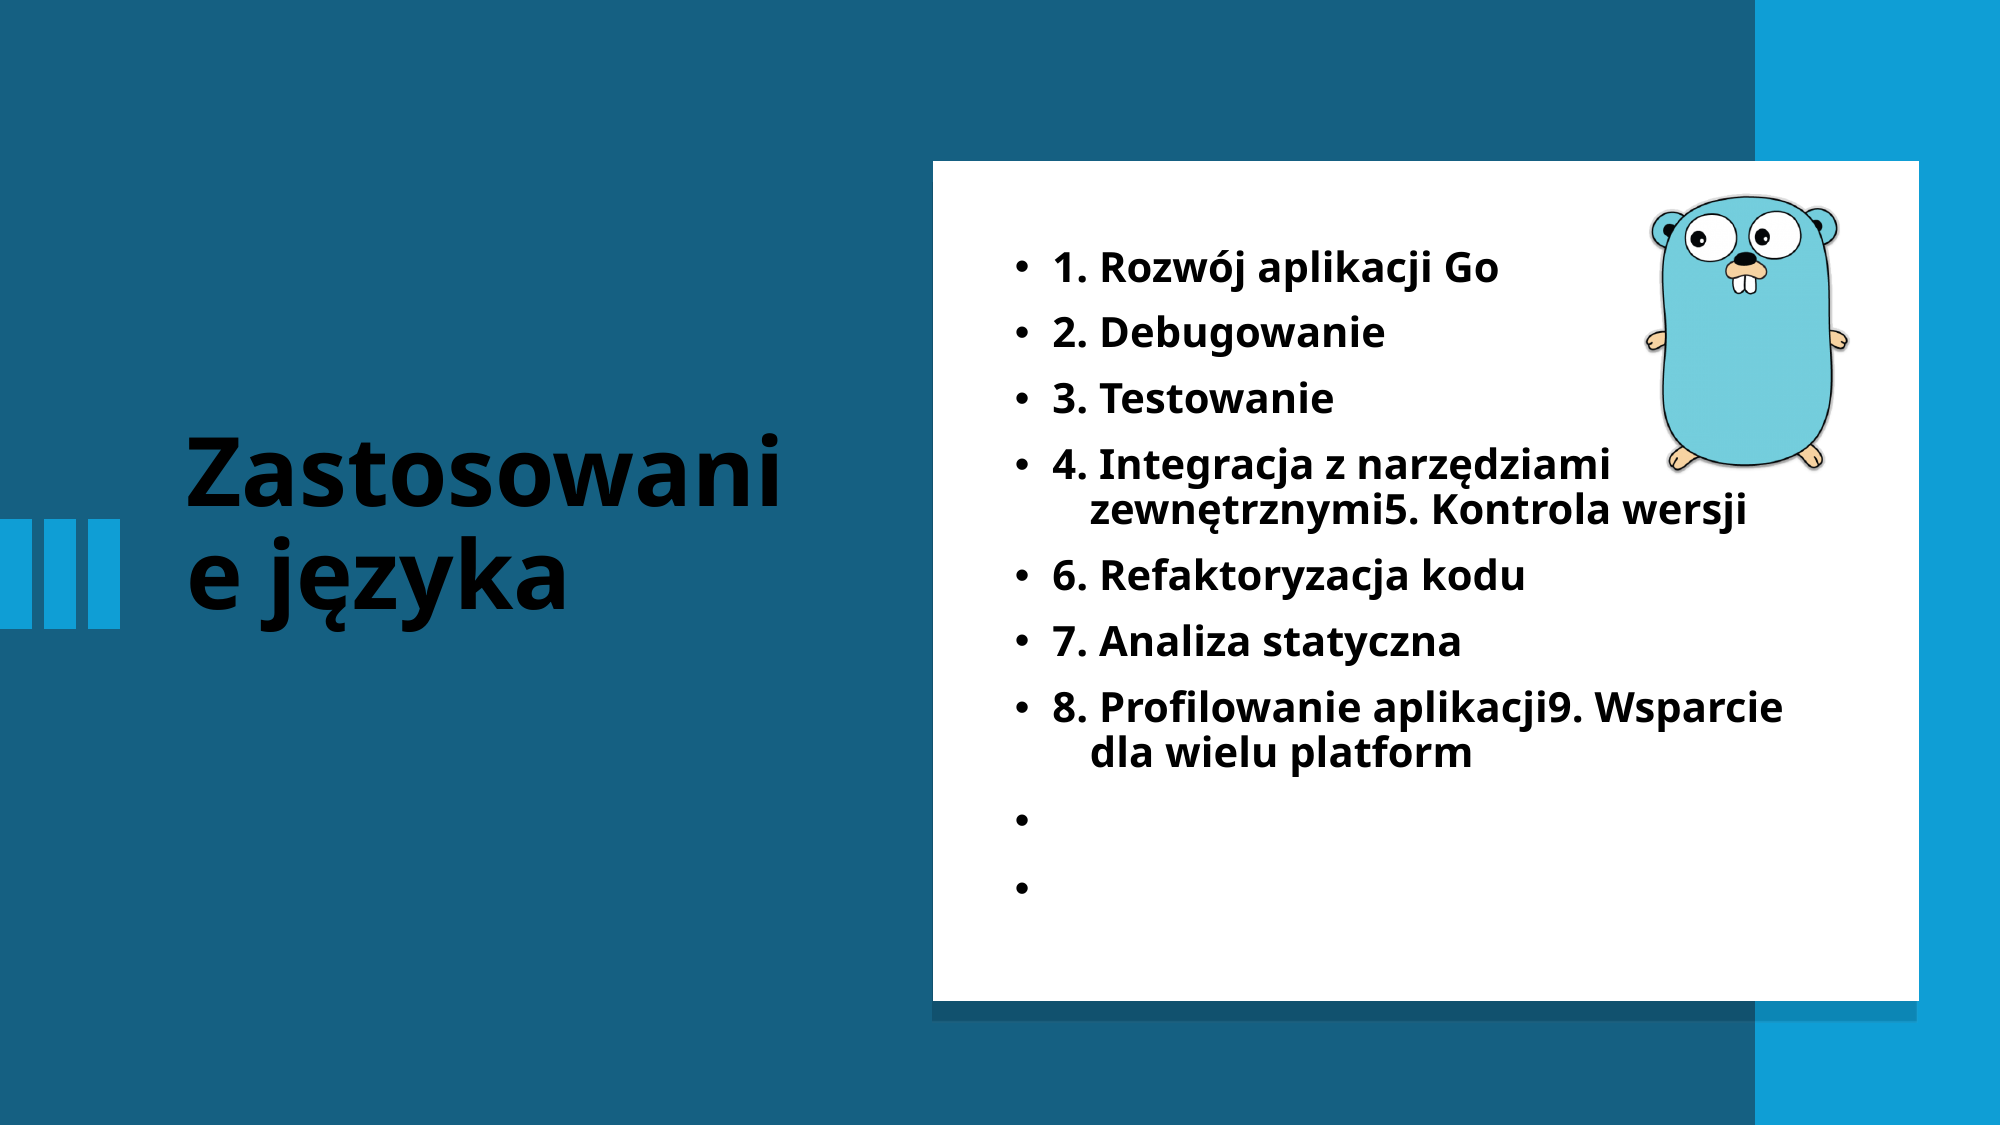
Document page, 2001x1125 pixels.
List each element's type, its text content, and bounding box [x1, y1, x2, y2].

text_box [0, 0, 2000, 1125]
title Zastosowanie języka [171, 219, 811, 939]
list 1. Rozwój aplikacji Go 2. Debugowanie 3. Testowanie 4. Integracja z narzędziami zewnętrznymi5. Kontrola wersji 6. Refaktoryzacja kodu 7. Analiza statyczna 8. Profilowanie aplikacji9. Wsparcie dla wielu platform [999, 219, 1863, 939]
picture [1573, 160, 1918, 489]
